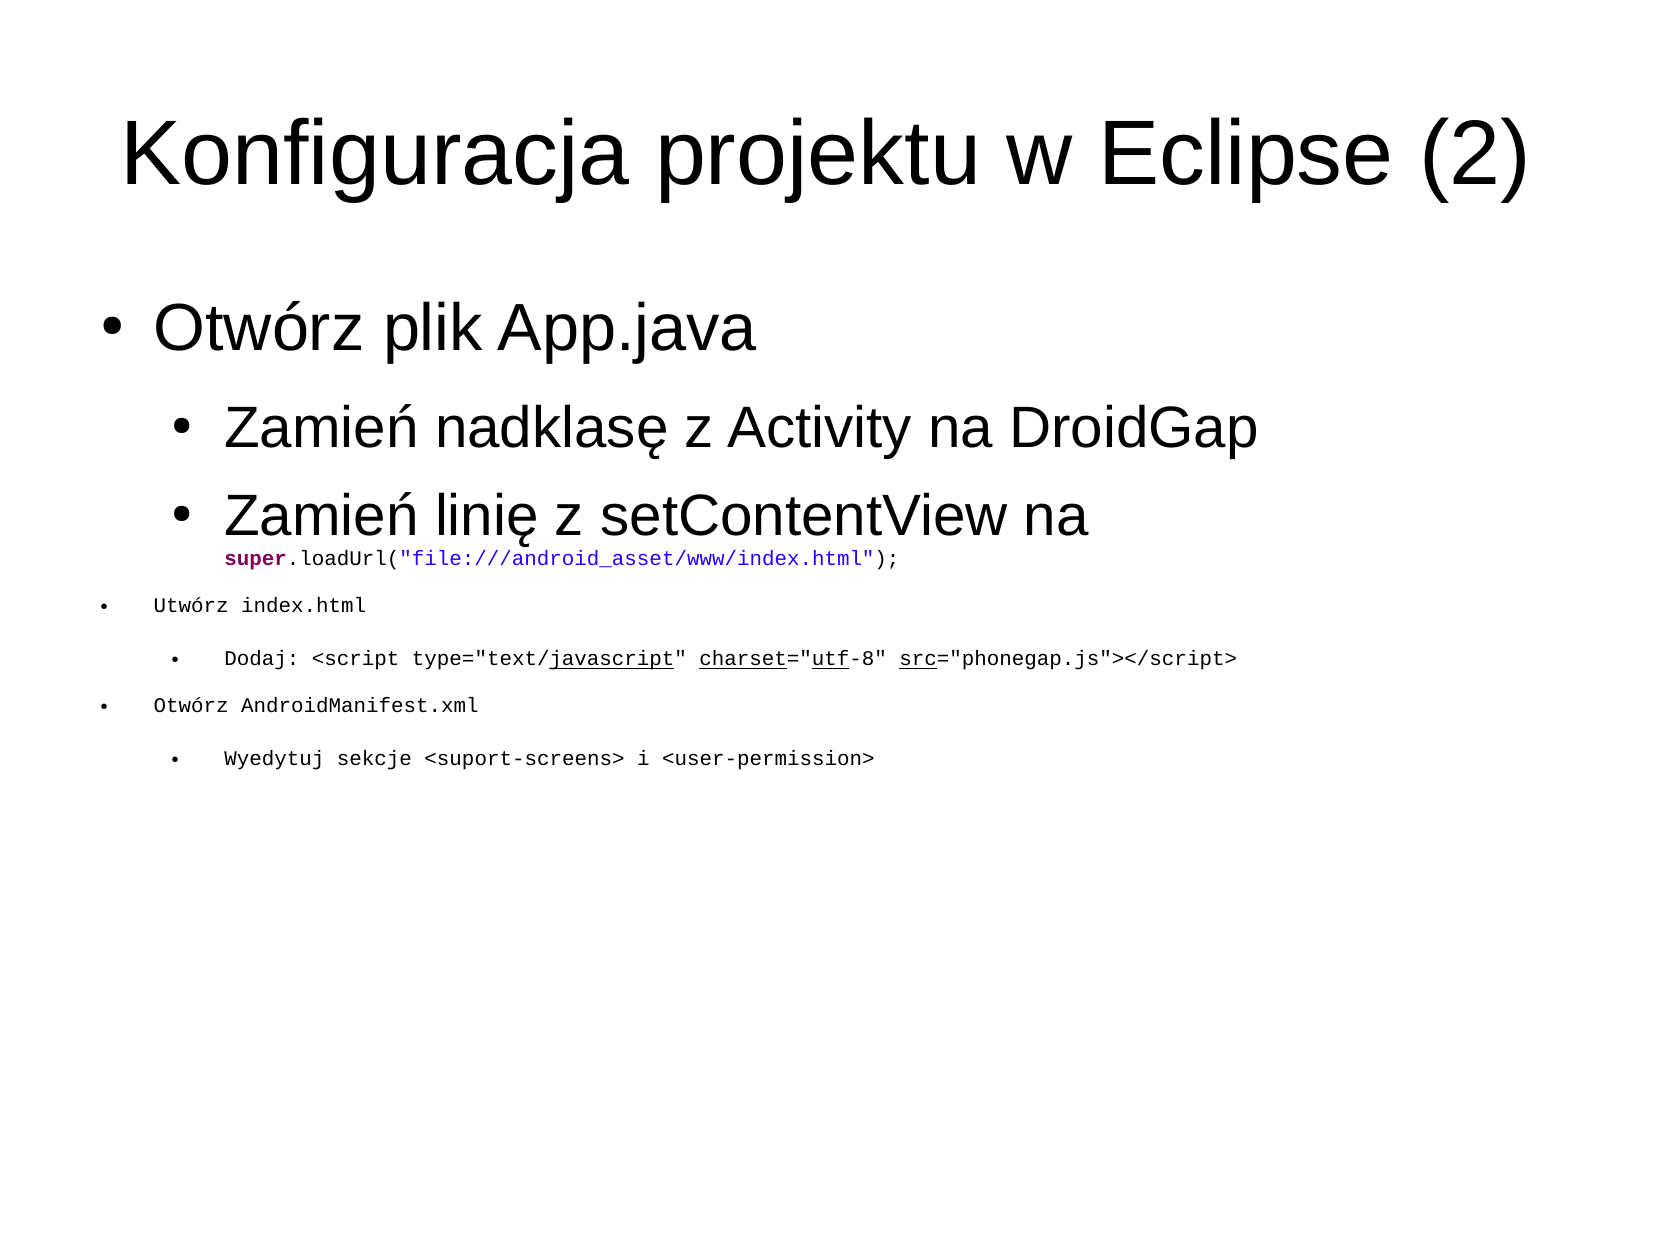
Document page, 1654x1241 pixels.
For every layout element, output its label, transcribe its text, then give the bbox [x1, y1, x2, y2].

list Otwórz plik App.java Zamień nadklasę z Activity na DroidGap Zamień linię z setContentView na super.loadUrl("file:///android_asset/www/index.html"); Utwórz index.html Dodaj: <script type="text/javascript" charset="utf-8" src="phonegap.js"></script> Otwórz AndroidManifest.xml Wyedytuj sekcje <suport-screens> i <user-permission> [82, 290, 1571, 1094]
title Konfiguracja projektu w Eclipse (2) [82, 56, 1571, 250]
